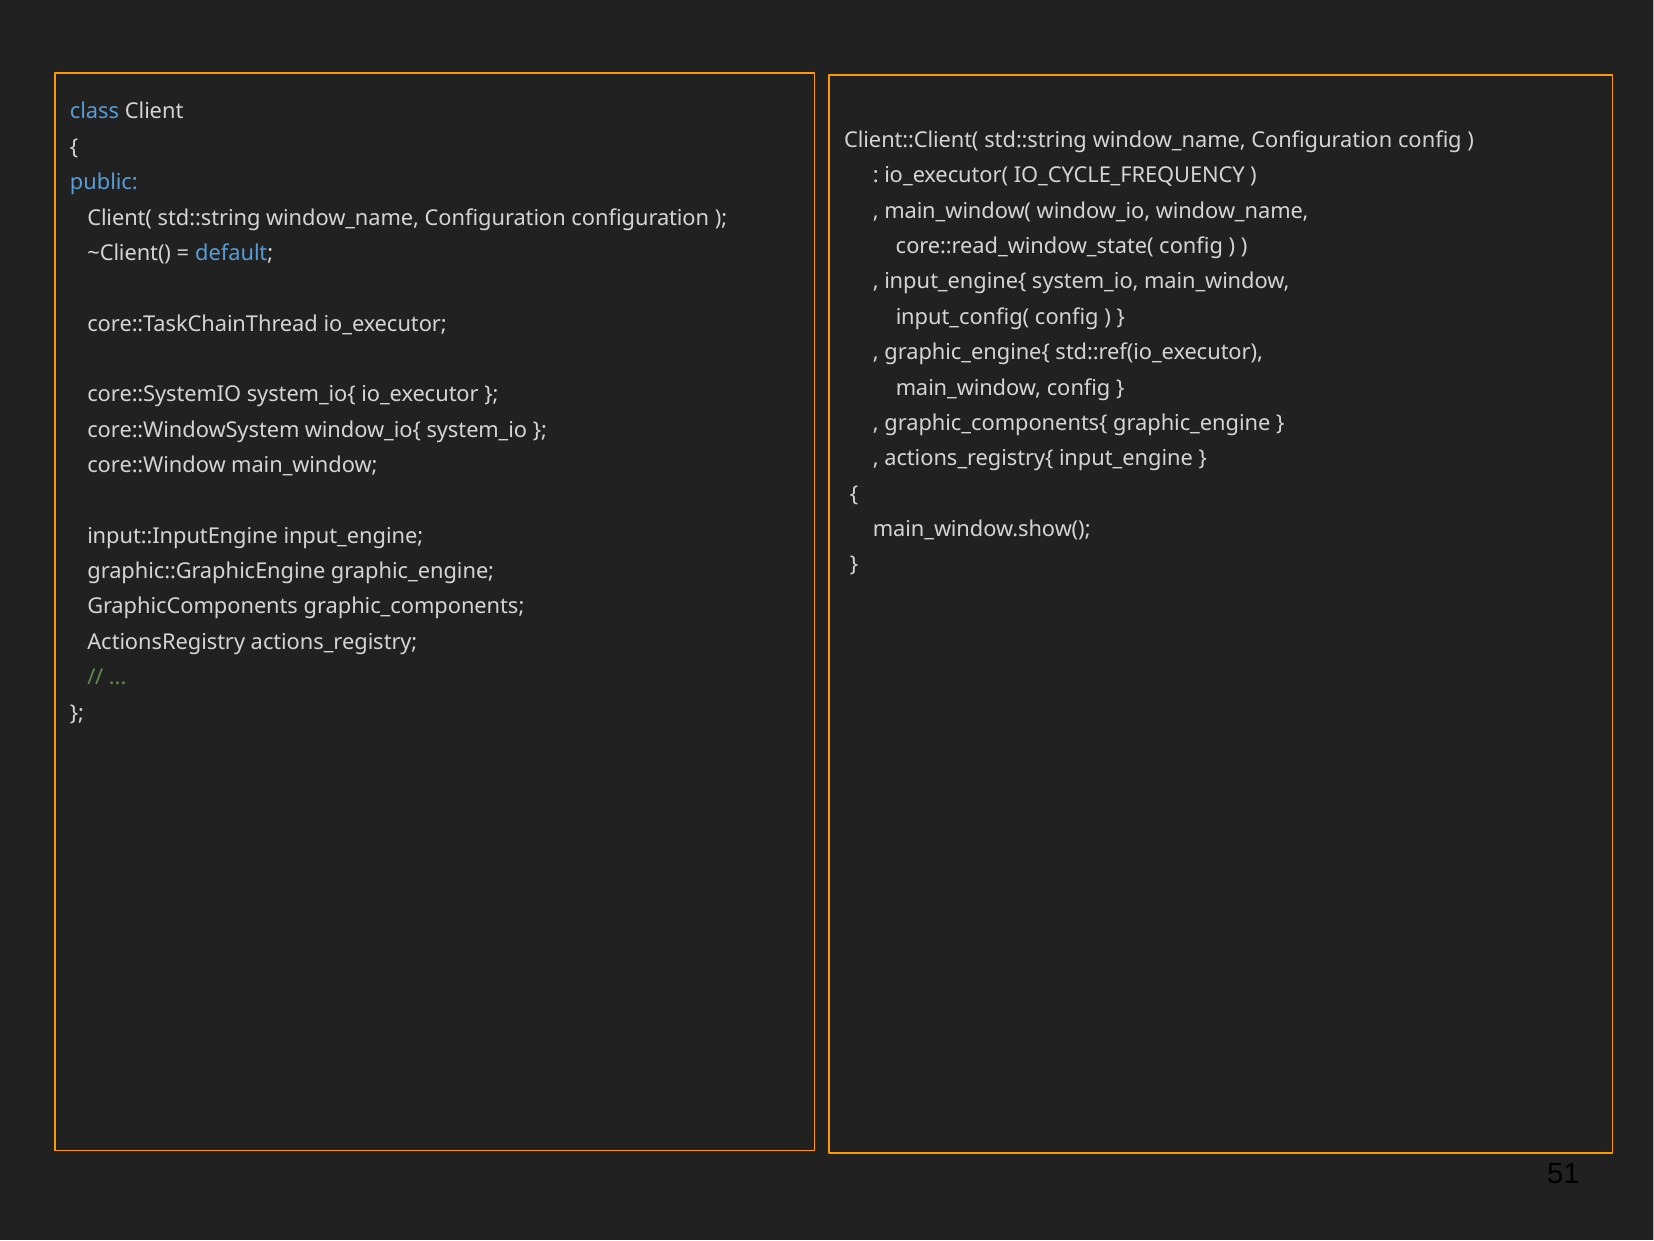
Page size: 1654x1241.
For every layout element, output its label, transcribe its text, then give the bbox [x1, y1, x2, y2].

list Client::Client( std::string window_name, Configuration config ) : io_executor( IO_CYCLE_FREQUENCY ) , main_window( window_io, window_name, core::read_window_state( config ) ) , input_engine{ system_io, main_window, input_config( config ) } , graphic_engine{ std::ref(io_executor), main_window, config } , graphic_components{ graphic_engine } , actions_registry{ input_engine } { main_window.show(); } [829, 75, 1613, 1153]
slide_number <number> [1532, 1124, 1632, 1220]
list class Client { public: Client( std::string window_name, Configuration configuration ); ~Client() = default; core::TaskChainThread io_executor; core::SystemIO system_io{ io_executor }; core::WindowSystem window_io{ system_io }; core::Window main_window; input::InputEngine input_engine; graphic::GraphicEngine graphic_engine; GraphicComponents graphic_components; ActionsRegistry actions_registry; // ... }; [55, 72, 815, 1151]
